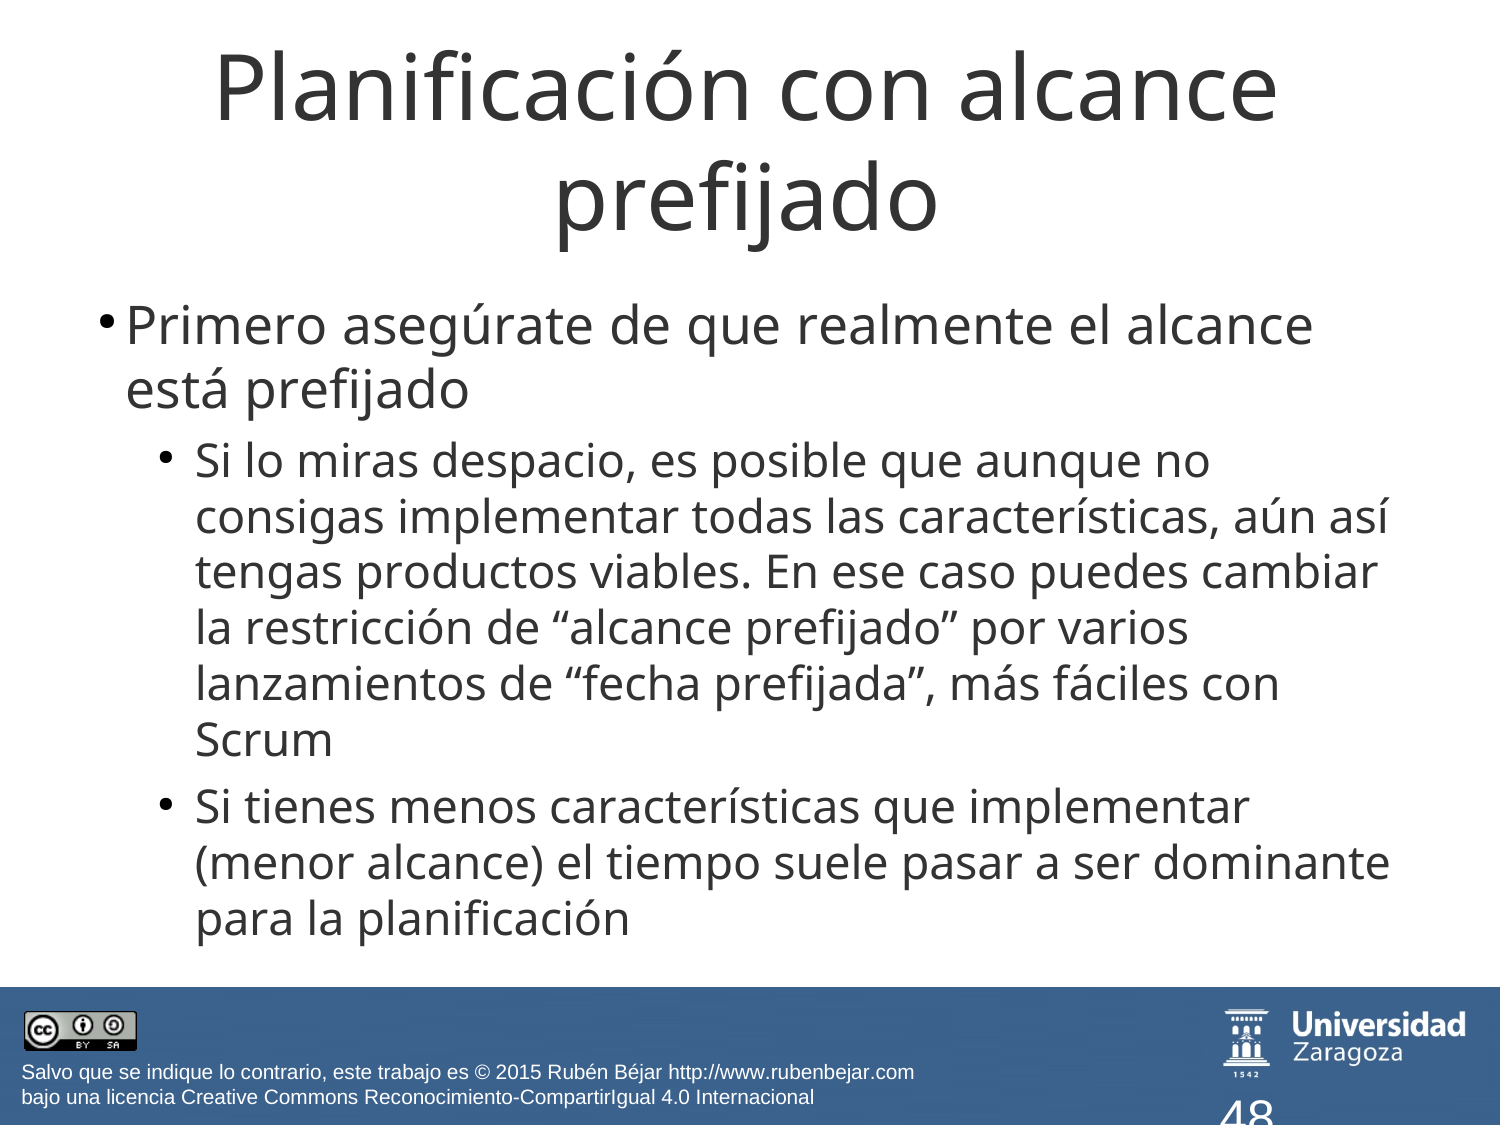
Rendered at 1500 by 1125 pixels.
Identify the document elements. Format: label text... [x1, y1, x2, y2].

list Primero asegúrate de que realmente el alcance está prefijado Si lo miras despacio, es posible que aunque no consigas implementar todas las características, aún así tengas productos viables. En ese caso puedes cambiar la restricción de “alcance prefijado” por varios lanzamientos de “fecha prefijada”, más fáciles con Scrum Si tienes menos características que implementar (menor alcance) el tiempo suele pasar a ser dominante para la planificación [82, 283, 1418, 957]
picture [1254, 1103, 1267, 1115]
title Planificación con alcance prefijado [74, 21, 1420, 257]
picture [1254, 1119, 1268, 1125]
picture [1224, 1107, 1236, 1124]
picture [0, 987, 1500, 1125]
